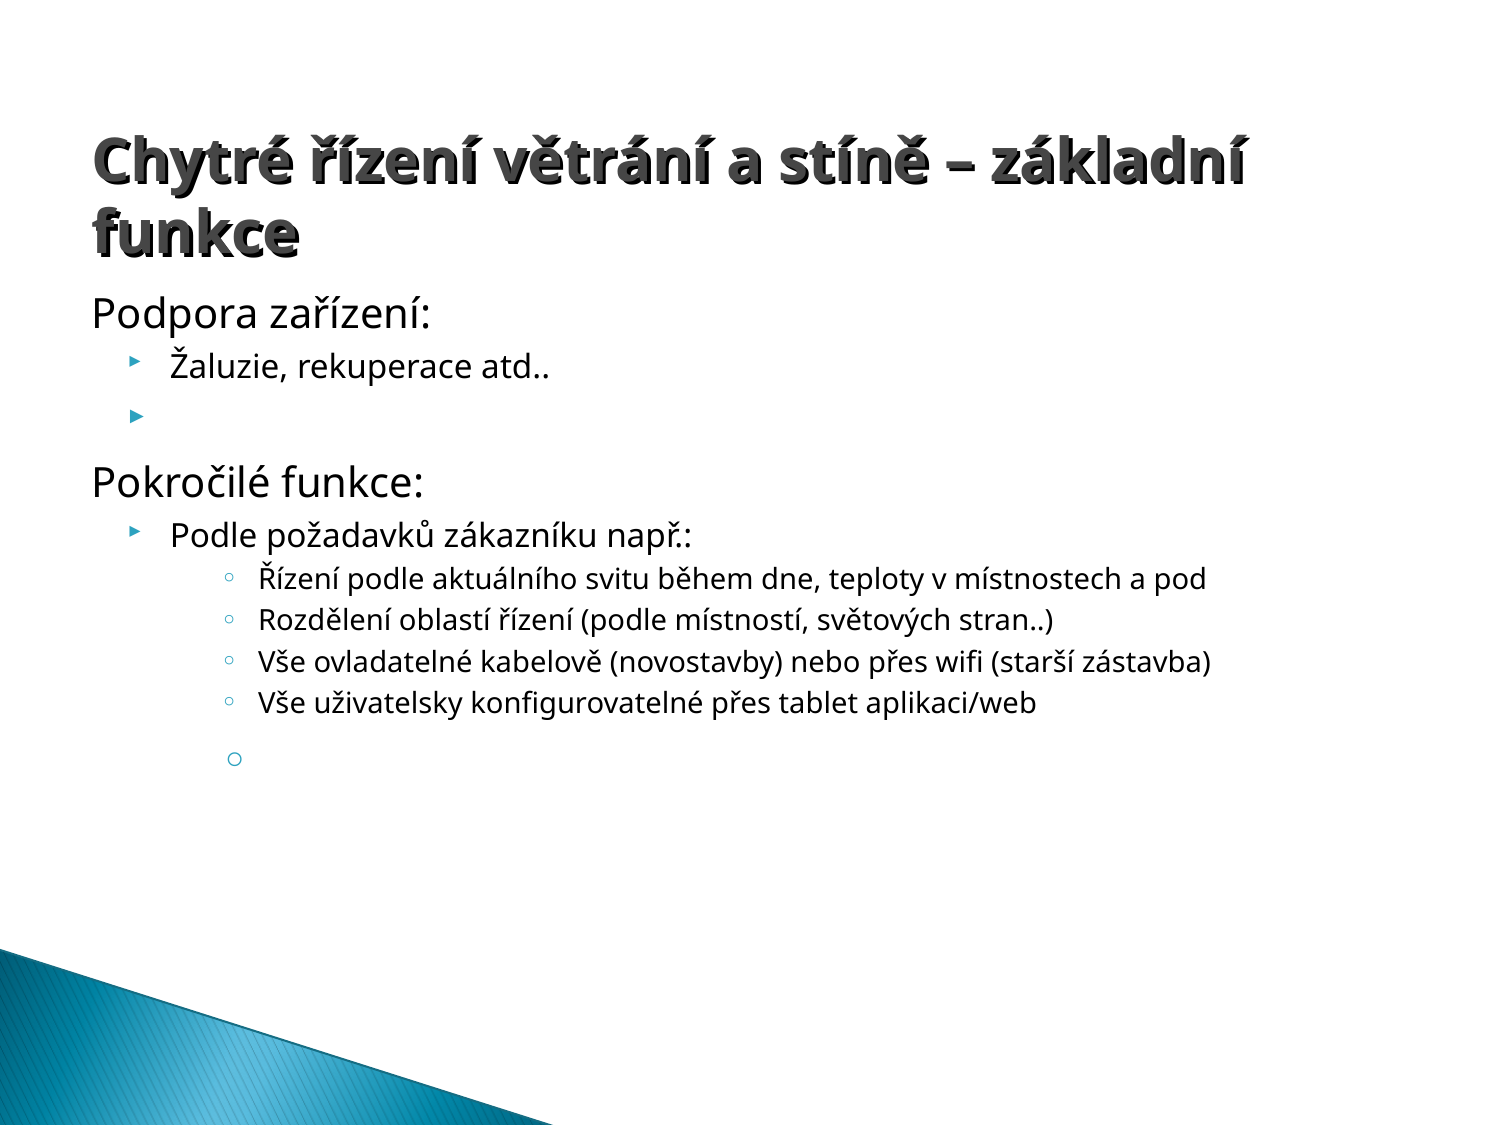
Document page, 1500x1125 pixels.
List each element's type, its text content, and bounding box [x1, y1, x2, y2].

list Podpora zařízení: Žaluzie, rekuperace atd.. Pokročilé funkce: Podle požadavků zákazníku např.: Řízení podle aktuálního svitu během dne, teploty v místnostech a pod Rozdělení oblastí řízení (podle místností, světových stran..) Vše ovladatelné kabelově (novostavby) nebo přes wifi (starší zástavba) Vše uživatelsky konfigurovatelné přes tablet aplikaci/web [76, 278, 1427, 999]
title Chytré řízení větrání a stíně – základní funkce [76, 113, 1427, 221]
